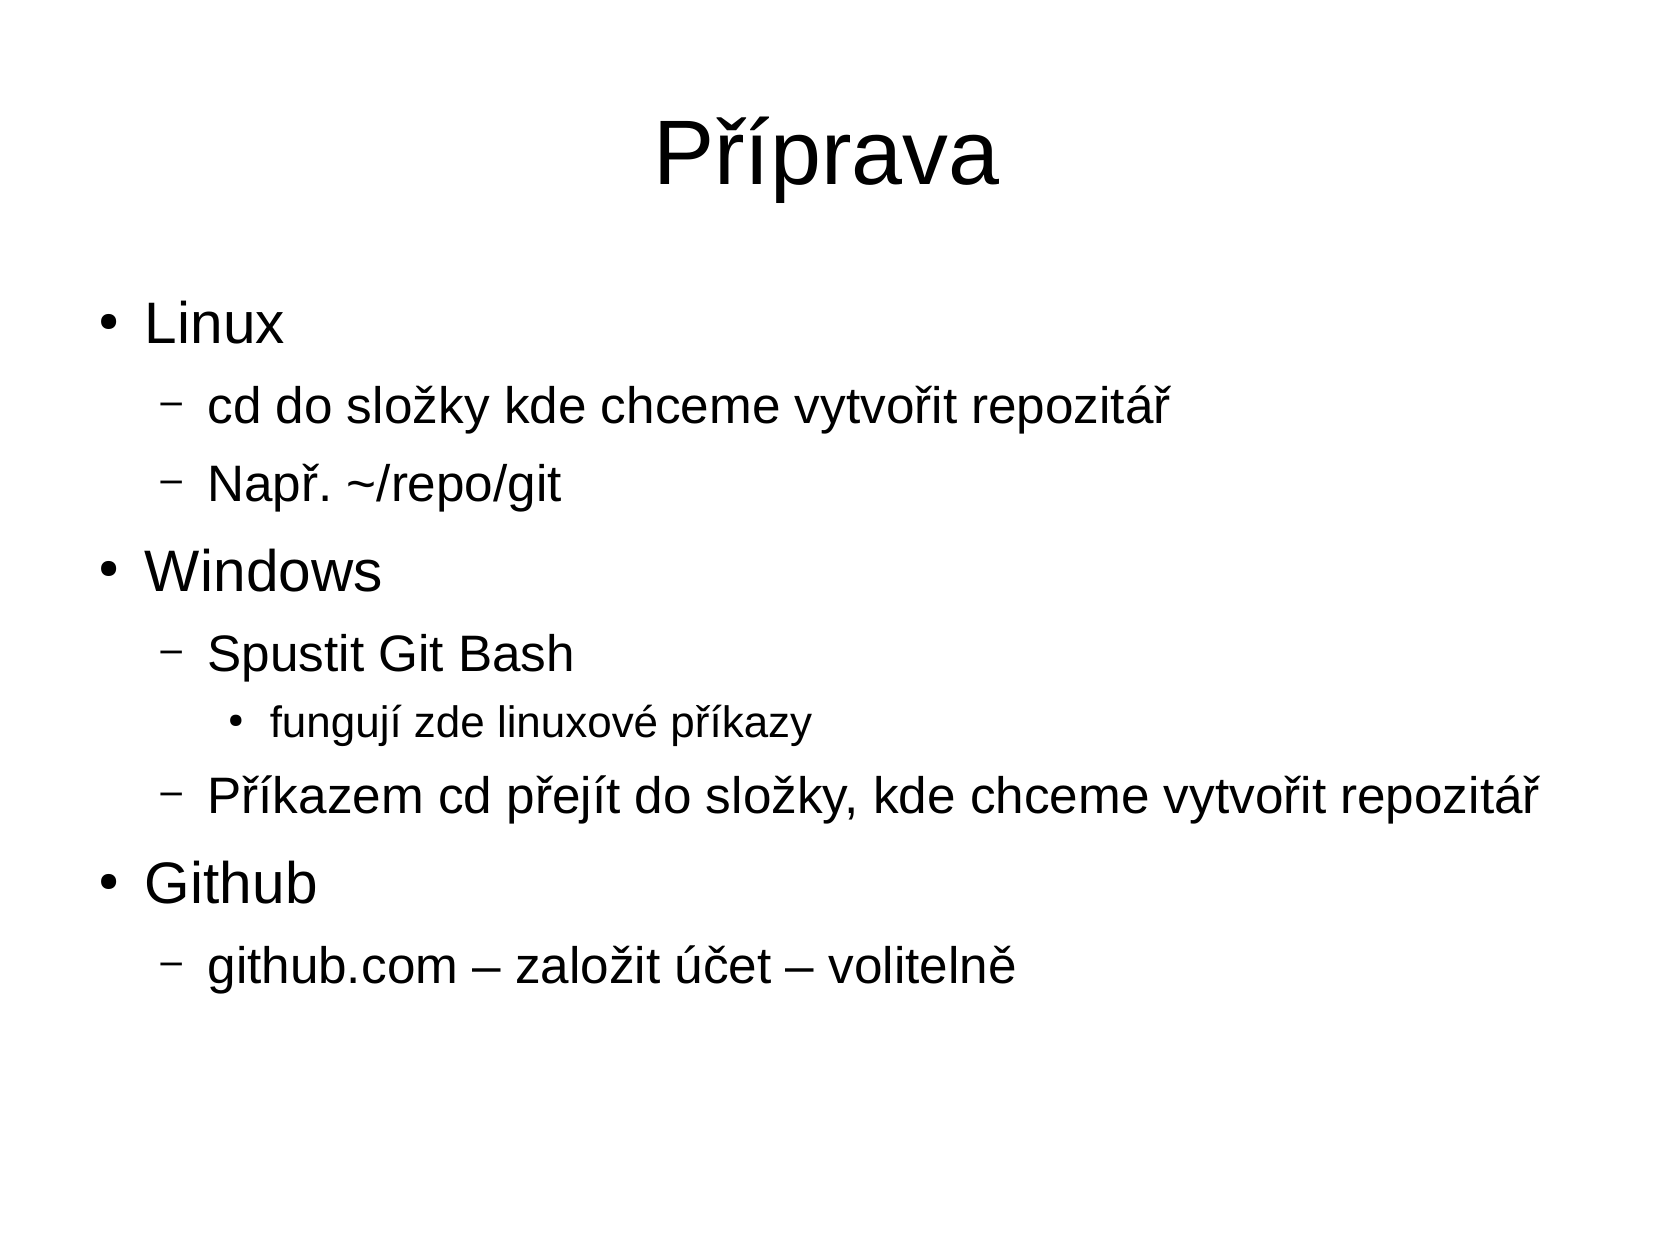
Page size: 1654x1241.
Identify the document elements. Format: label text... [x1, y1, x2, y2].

list Linux cd do složky kde chceme vytvořit repozitář Např. ~/repo/git Windows Spustit Git Bash fungují zde linuxové příkazy Příkazem cd přejít do složky, kde chceme vytvořit repozitář Github github.com – založit účet – volitelně [82, 290, 1571, 1010]
title Příprava [82, 49, 1571, 257]
